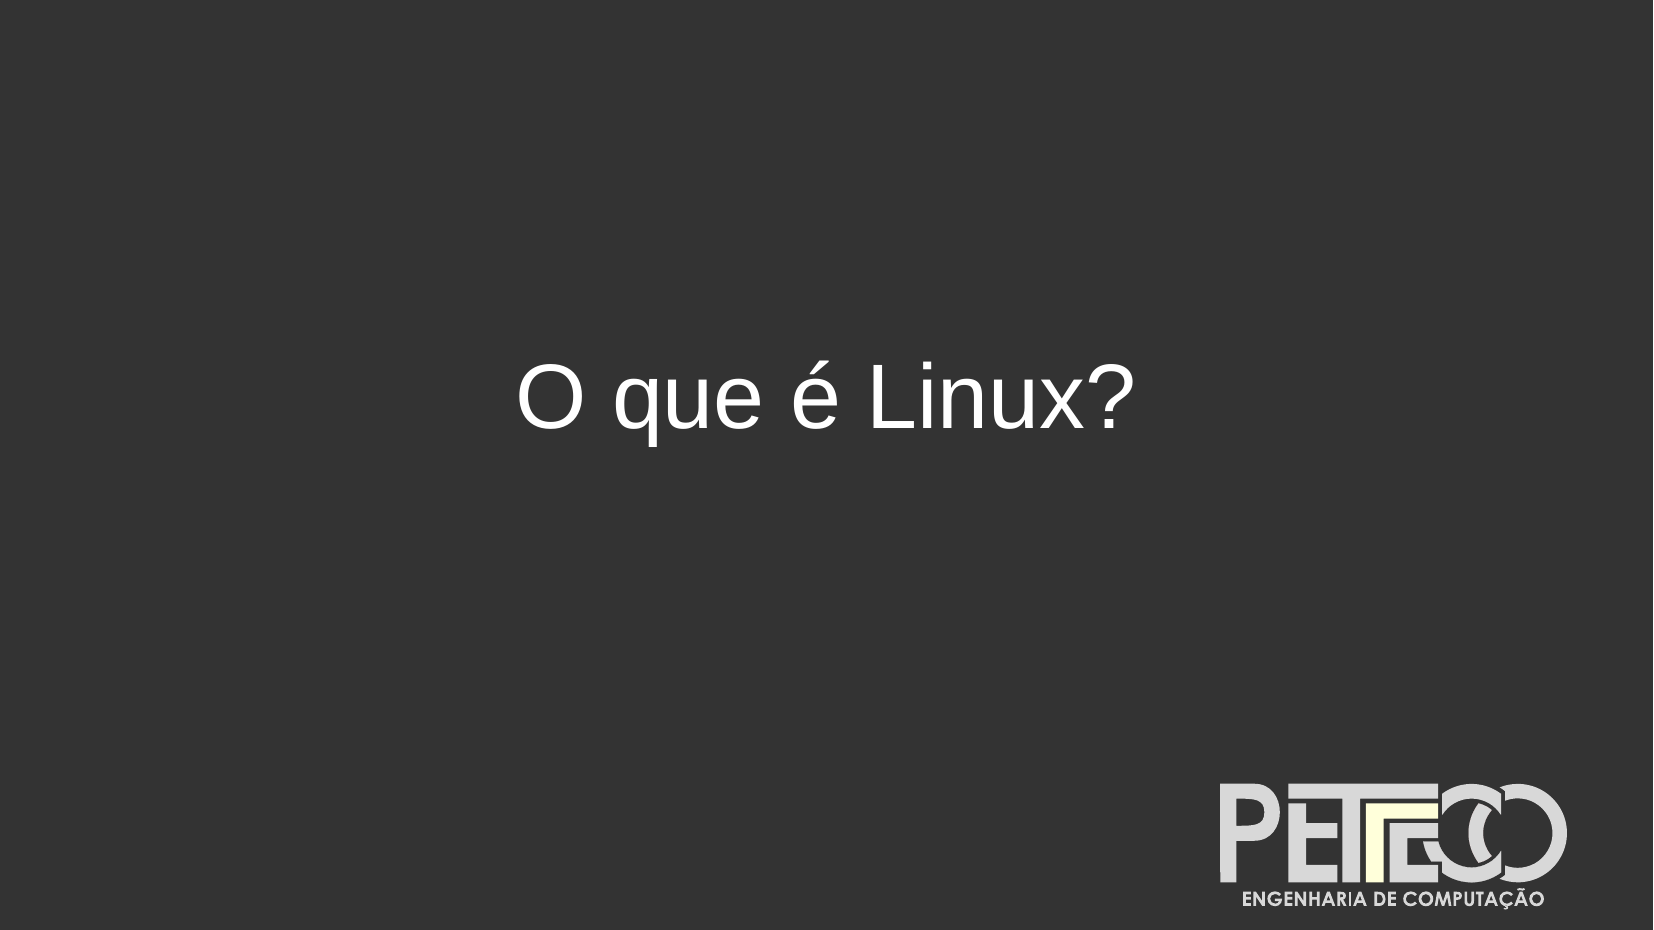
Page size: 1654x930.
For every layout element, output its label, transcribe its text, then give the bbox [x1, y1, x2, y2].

subtitle O que é Linux? [82, 37, 1571, 757]
